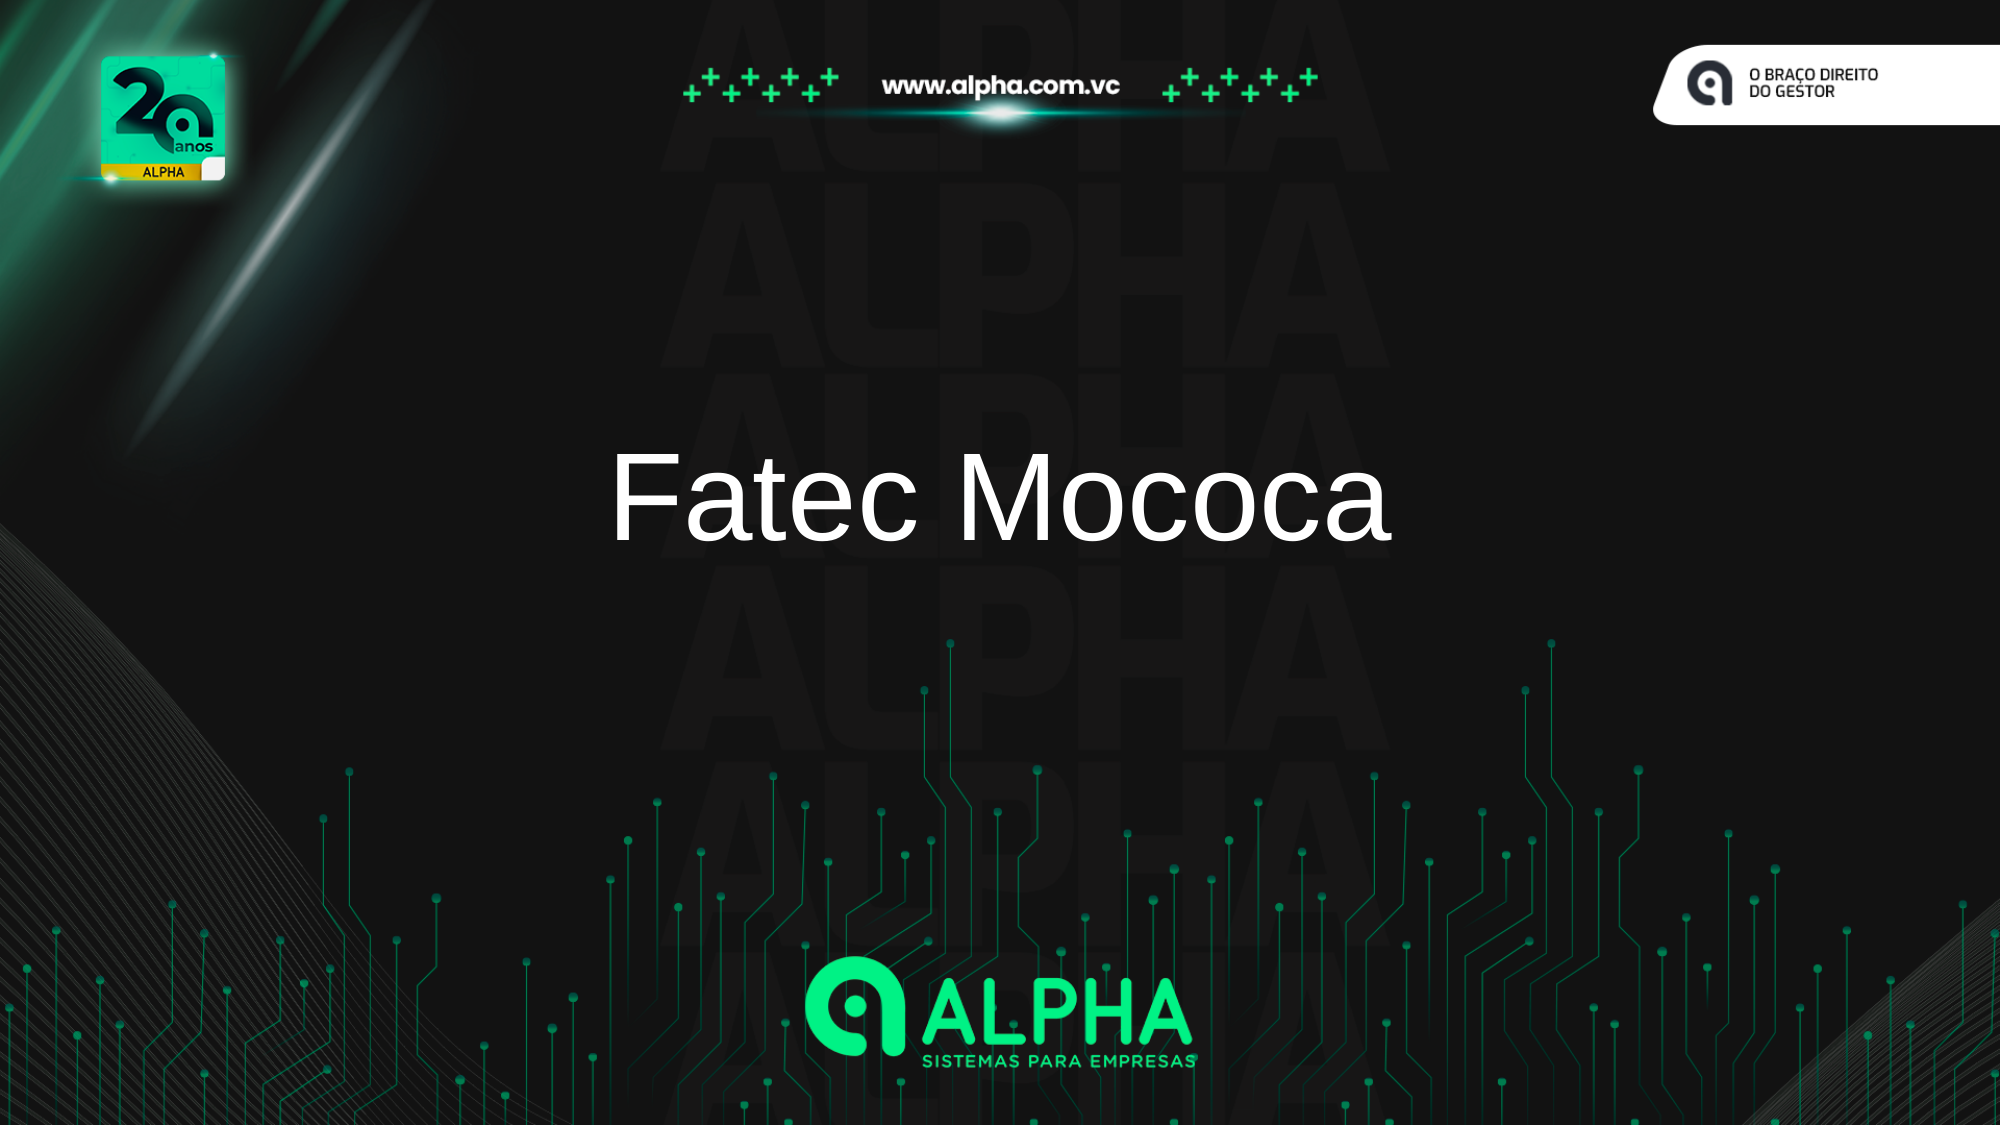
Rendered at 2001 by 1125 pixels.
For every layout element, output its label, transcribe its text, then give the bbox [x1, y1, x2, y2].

picture [0, 0, 2000, 1125]
text_box Fatec Mococa [249, 184, 1750, 576]
